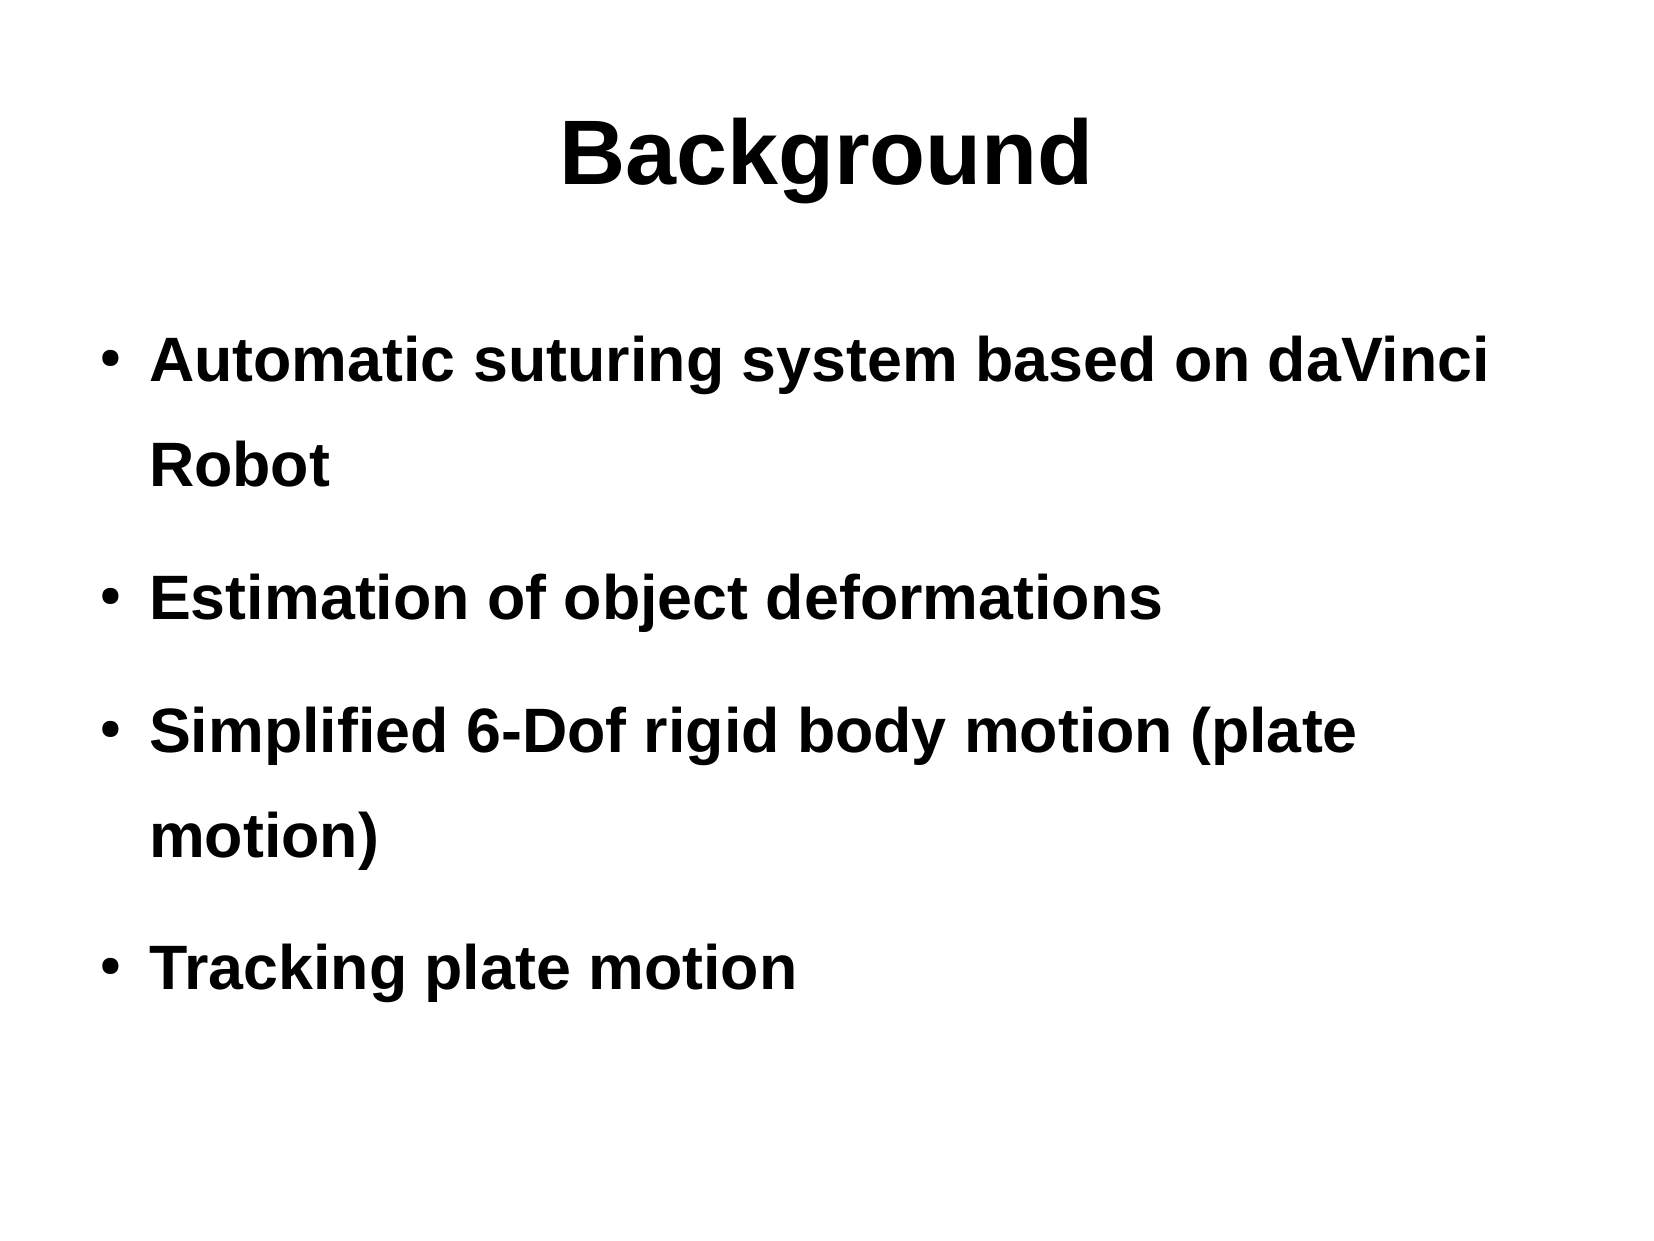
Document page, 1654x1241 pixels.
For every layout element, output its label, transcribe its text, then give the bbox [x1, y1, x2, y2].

title Background [82, 49, 1571, 257]
list Automatic suturing system based on daVinci Robot Estimation of object deformations Simplified 6-Dof rigid body motion (plate motion) Tracking plate motion [82, 290, 1571, 1010]
